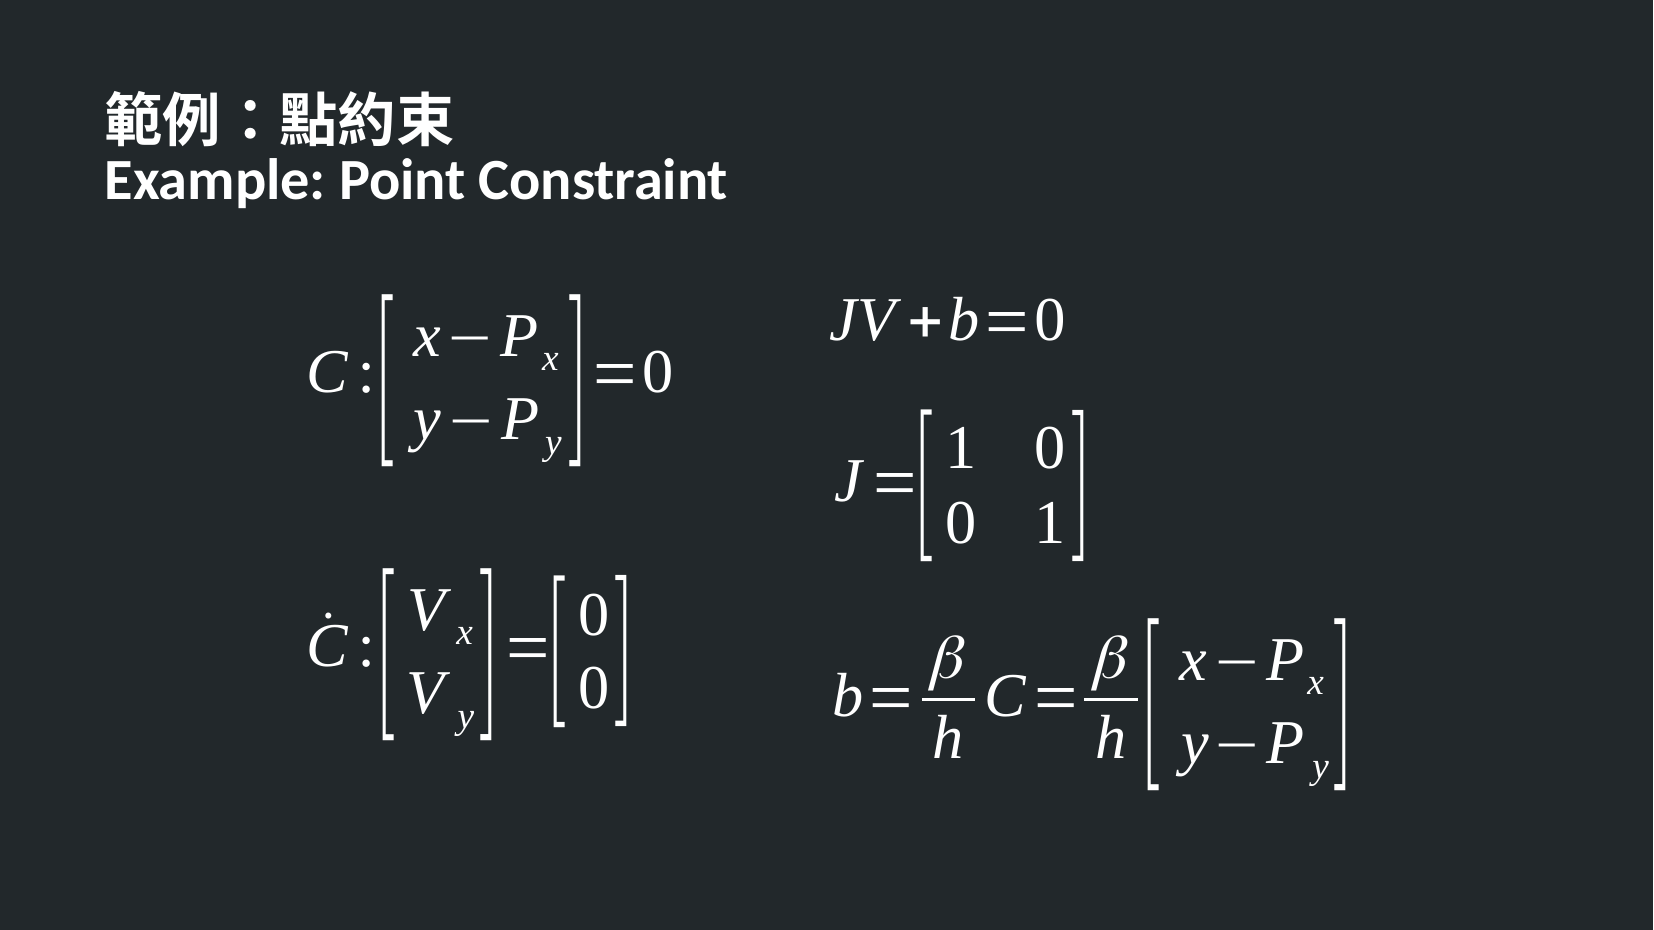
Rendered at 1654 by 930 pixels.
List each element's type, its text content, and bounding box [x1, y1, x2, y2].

chart [821, 284, 1073, 354]
chart [299, 292, 680, 471]
chart [826, 406, 1101, 565]
chart [299, 566, 645, 745]
text_box 範例：點約束 Example: Point Constraint [90, 90, 1381, 239]
chart [826, 616, 1364, 795]
